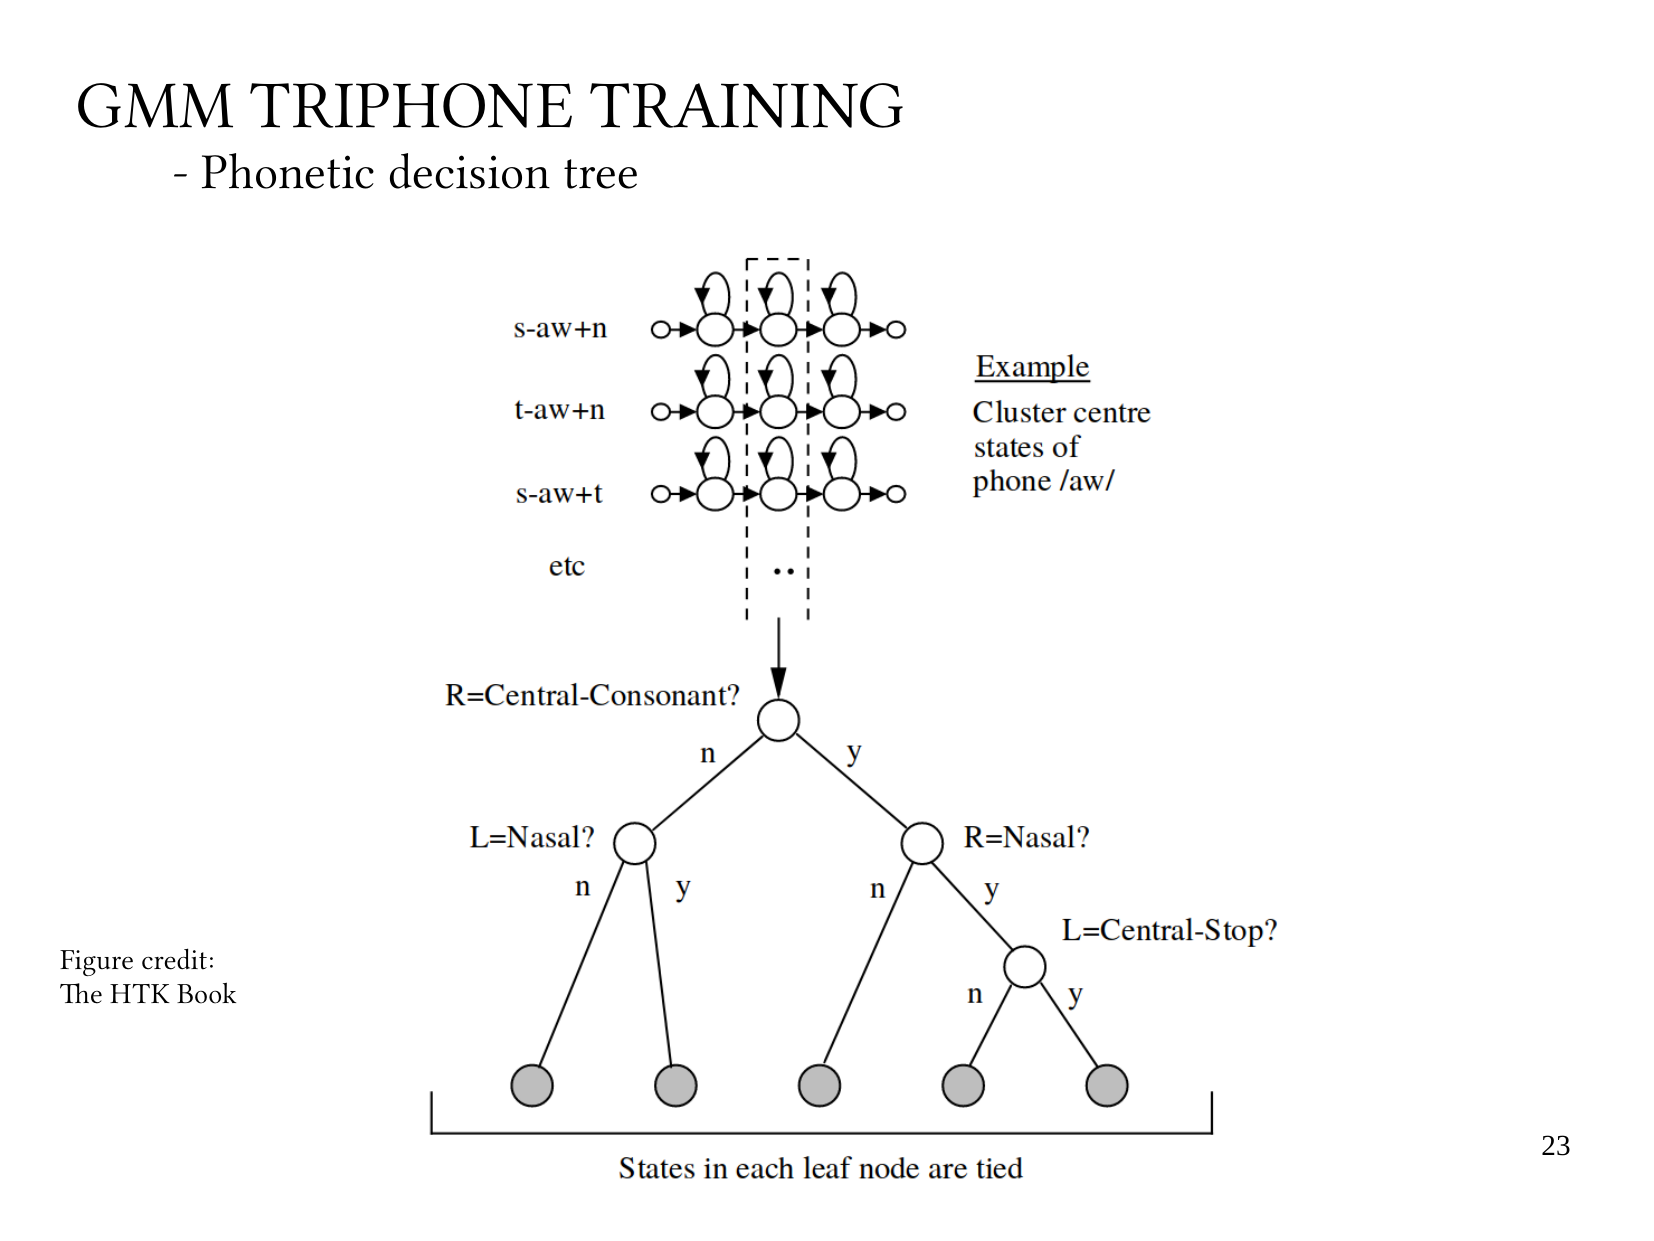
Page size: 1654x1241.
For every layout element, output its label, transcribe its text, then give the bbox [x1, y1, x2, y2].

picture [300, 239, 1336, 1212]
subtitle GMM TRIPHONE TRAINING - Phonetic decision tree - Baum-Welch re-estimation DNN TRAINING DNN TRAINING DNN TRAINING DNN TRAINING DNN TRAINING - Baum-Welch re-estimation Figure credit: The HTK Book DECODING [60, 67, 1549, 1221]
